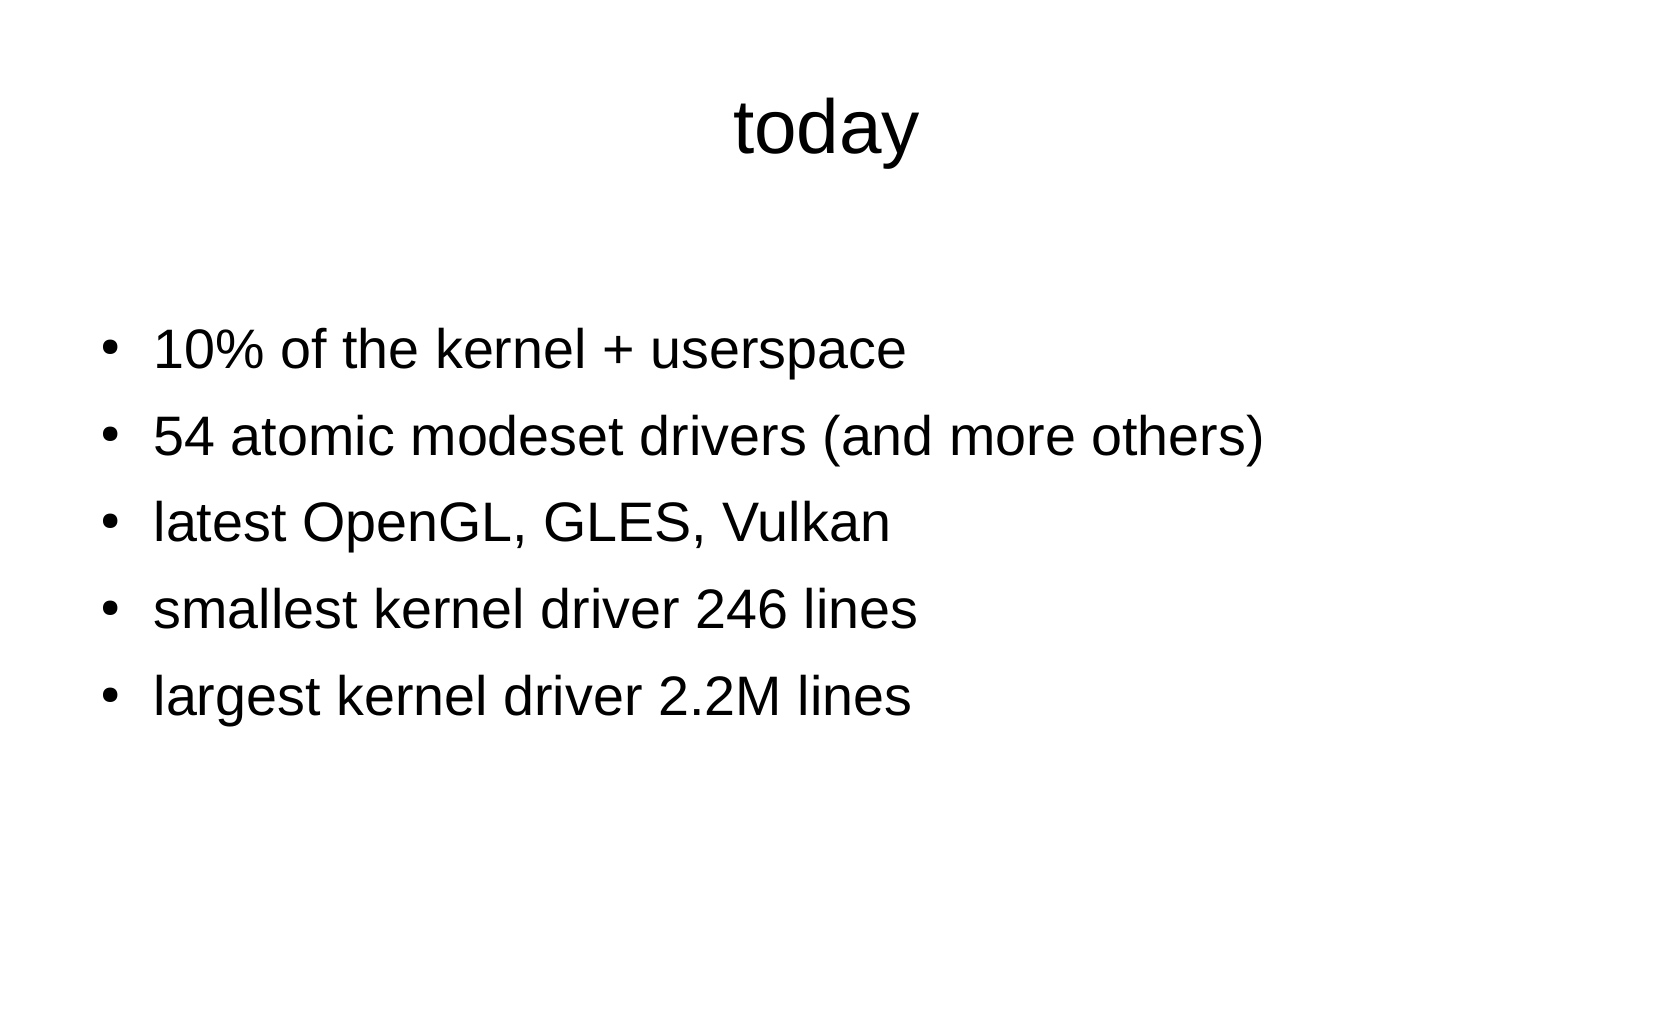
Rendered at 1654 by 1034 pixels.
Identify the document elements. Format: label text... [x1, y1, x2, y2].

list 10% of the kernel + userspace 54 atomic modeset drivers (and more others) latest OpenGL, GLES, Vulkan smallest kernel driver 246 lines largest kernel driver 2.2M lines [82, 317, 1571, 809]
title today [82, 41, 1571, 214]
